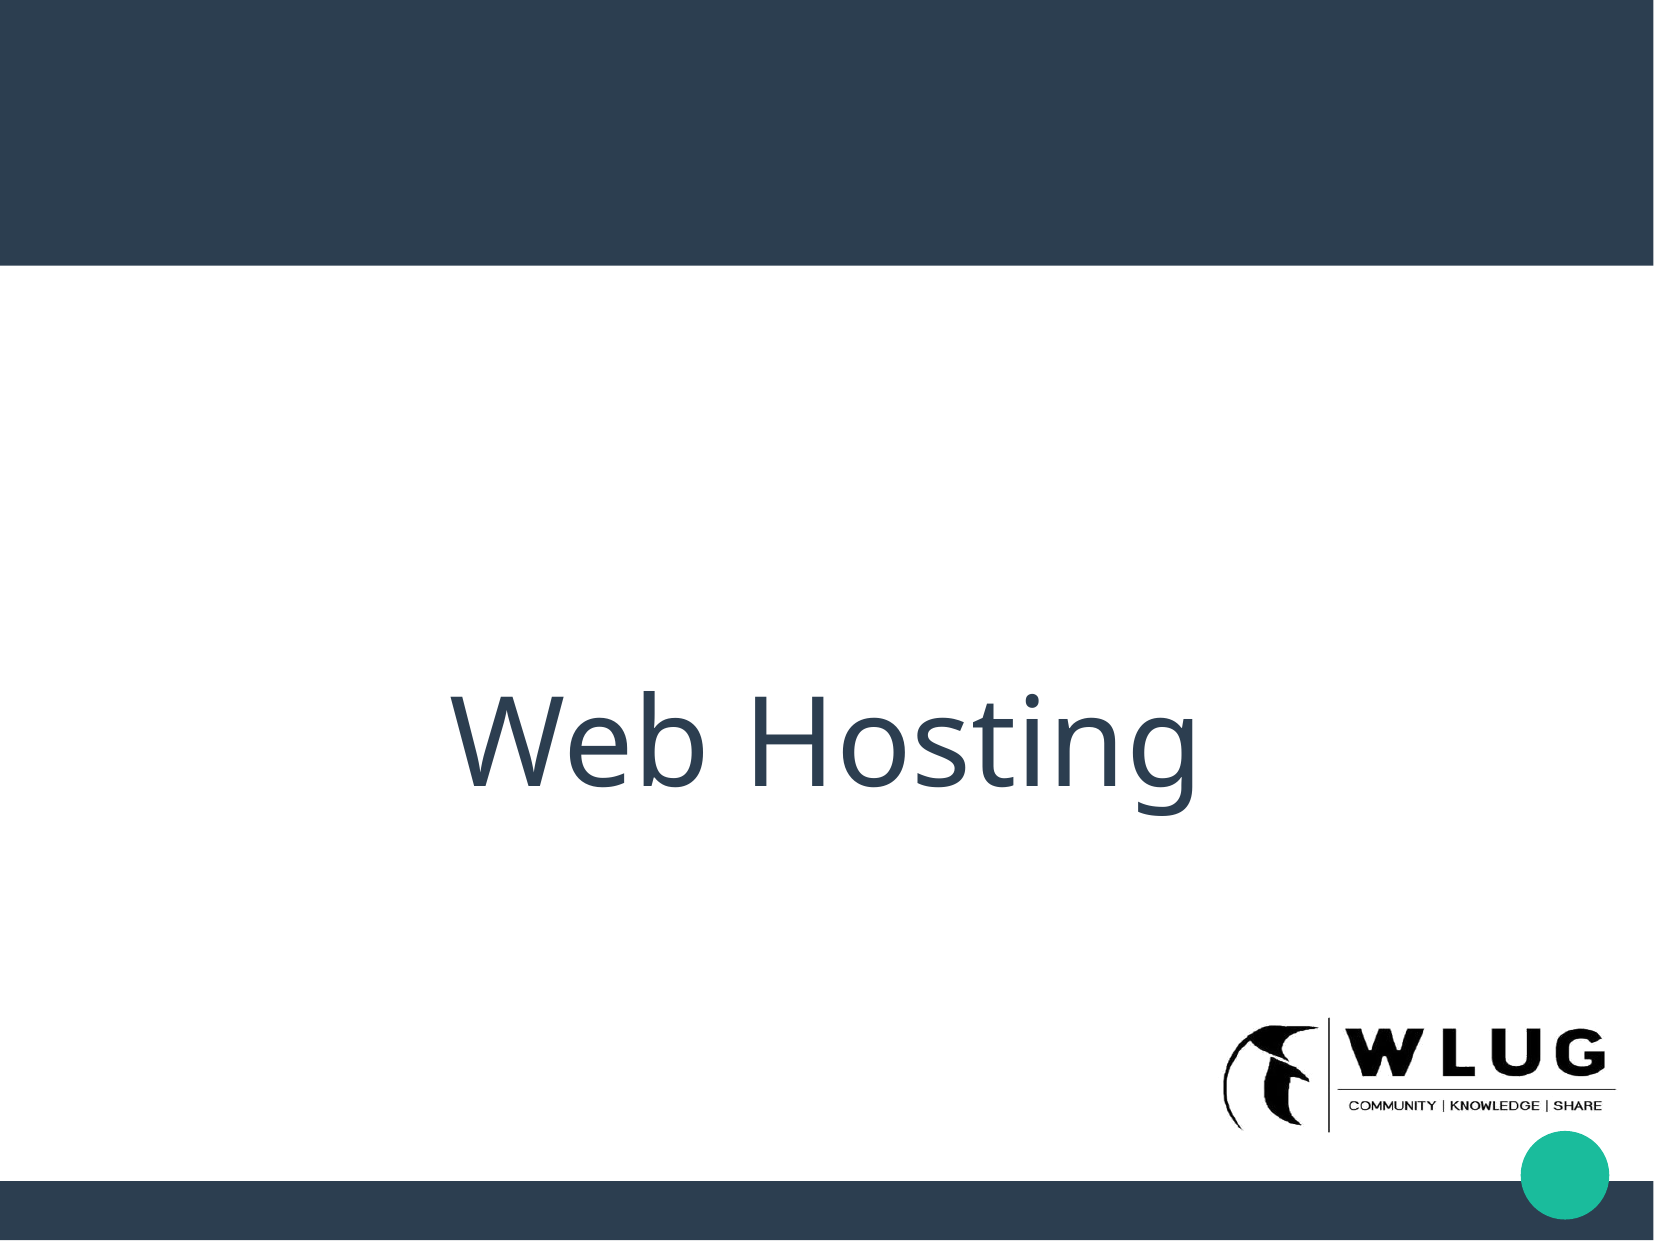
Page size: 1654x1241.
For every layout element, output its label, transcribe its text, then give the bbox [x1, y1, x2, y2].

subtitle Web Hosting [59, 324, 1595, 1152]
picture [1196, 1009, 1630, 1138]
